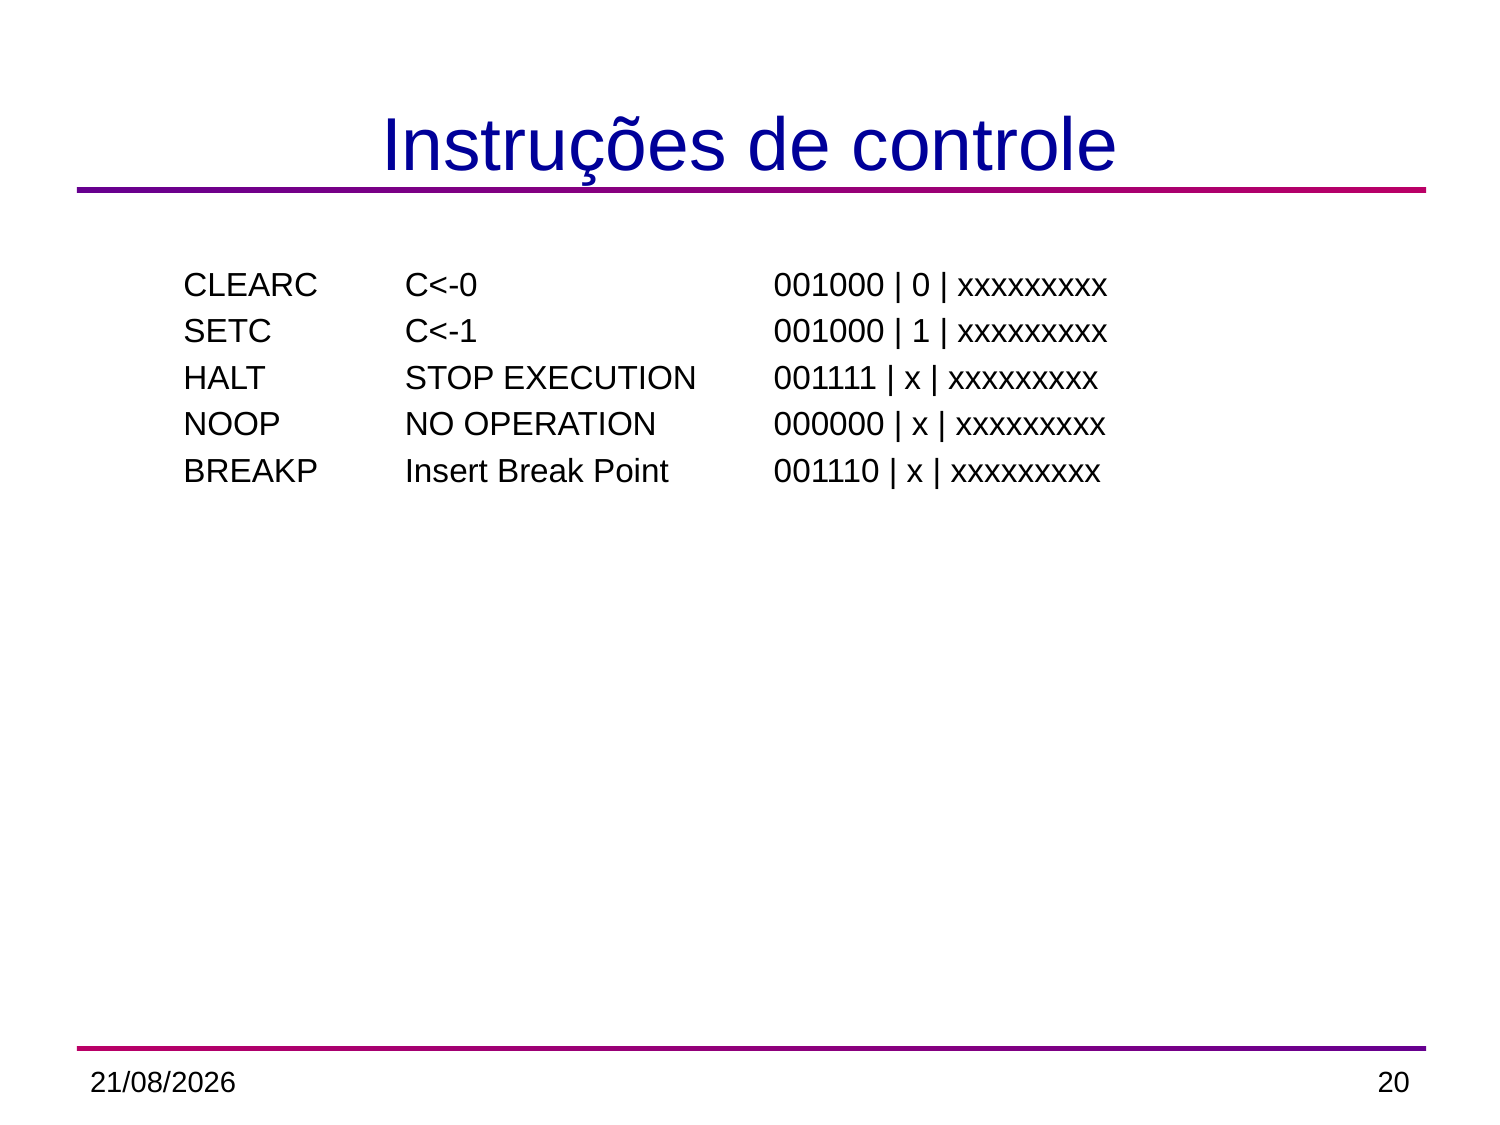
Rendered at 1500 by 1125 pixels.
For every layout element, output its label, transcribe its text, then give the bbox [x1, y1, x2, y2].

slide_number 26/07/2022 [75, 1055, 425, 1125]
title Instruções de controle [76, 74, 1424, 193]
slide_number <number> [1074, 1059, 1425, 1125]
text_box CLEARC C<-0 001000 | 0 | xxxxxxxxx SETC C<-1 001000 | 1 | xxxxxxxxx HALT STOP EXECUTION 001111 | x | xxxxxxxxx NOOP NO OPERATION 000000 | x | xxxxxxxxx BREAKP Insert Break Point 001110 | x | xxxxxxxxx [112, 255, 1463, 1059]
